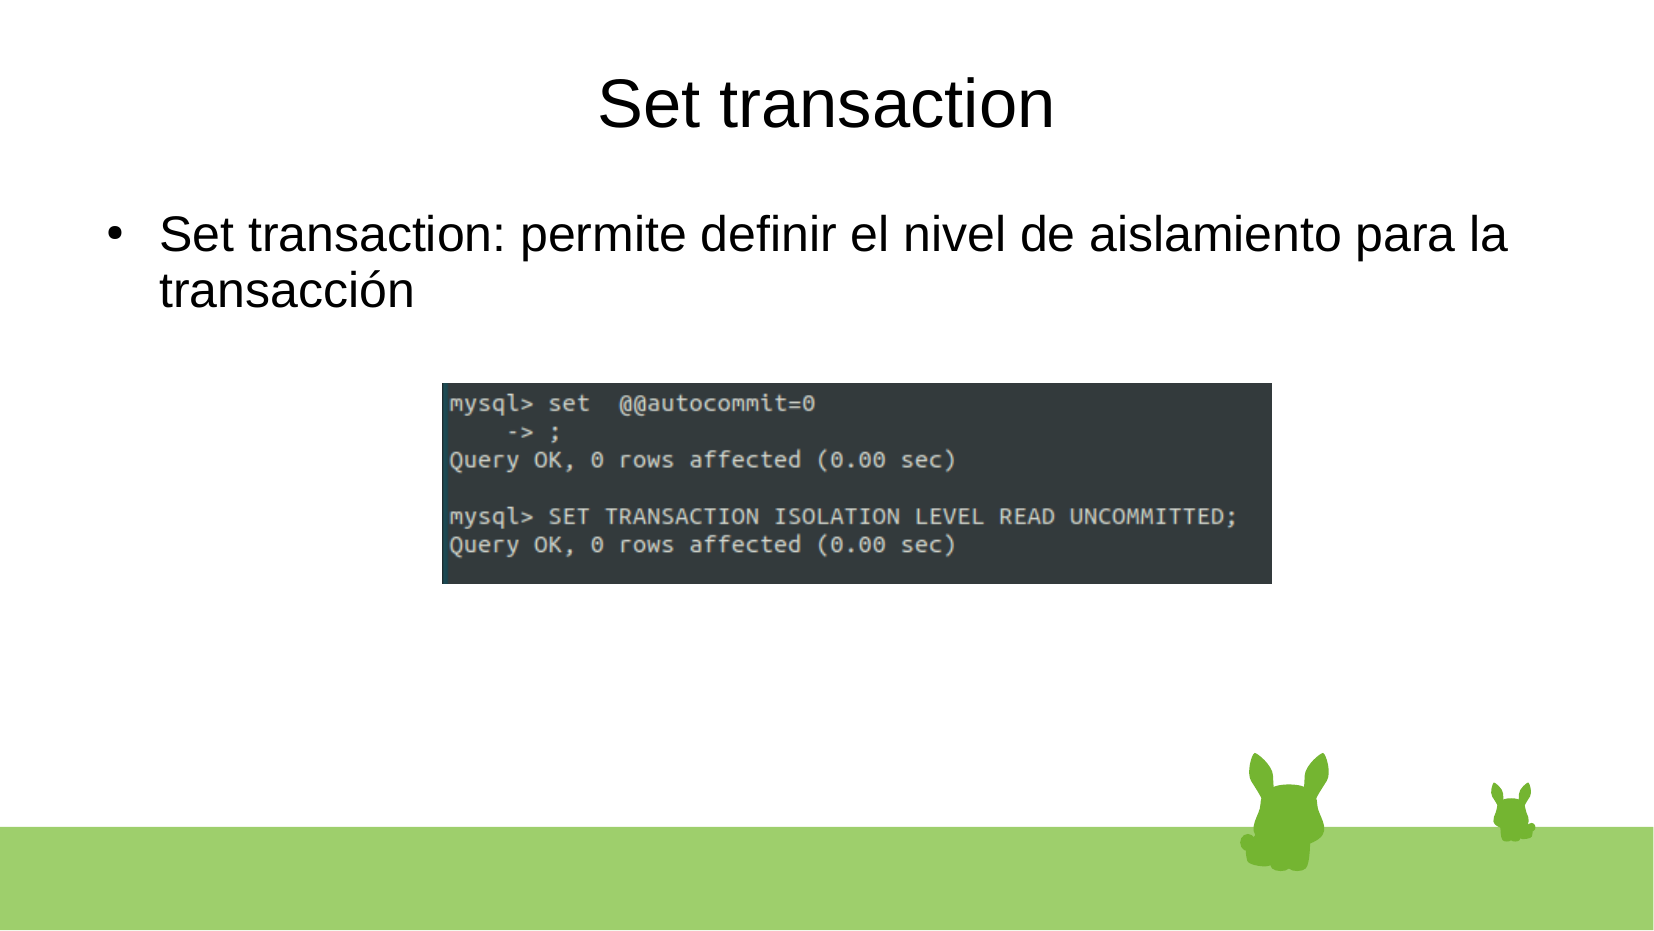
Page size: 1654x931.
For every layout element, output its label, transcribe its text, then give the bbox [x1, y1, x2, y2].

title Set transaction [88, 29, 1565, 178]
picture [442, 383, 1272, 584]
list Set transaction: permite definir el nivel de aislamiento para la transacción [88, 206, 1565, 739]
